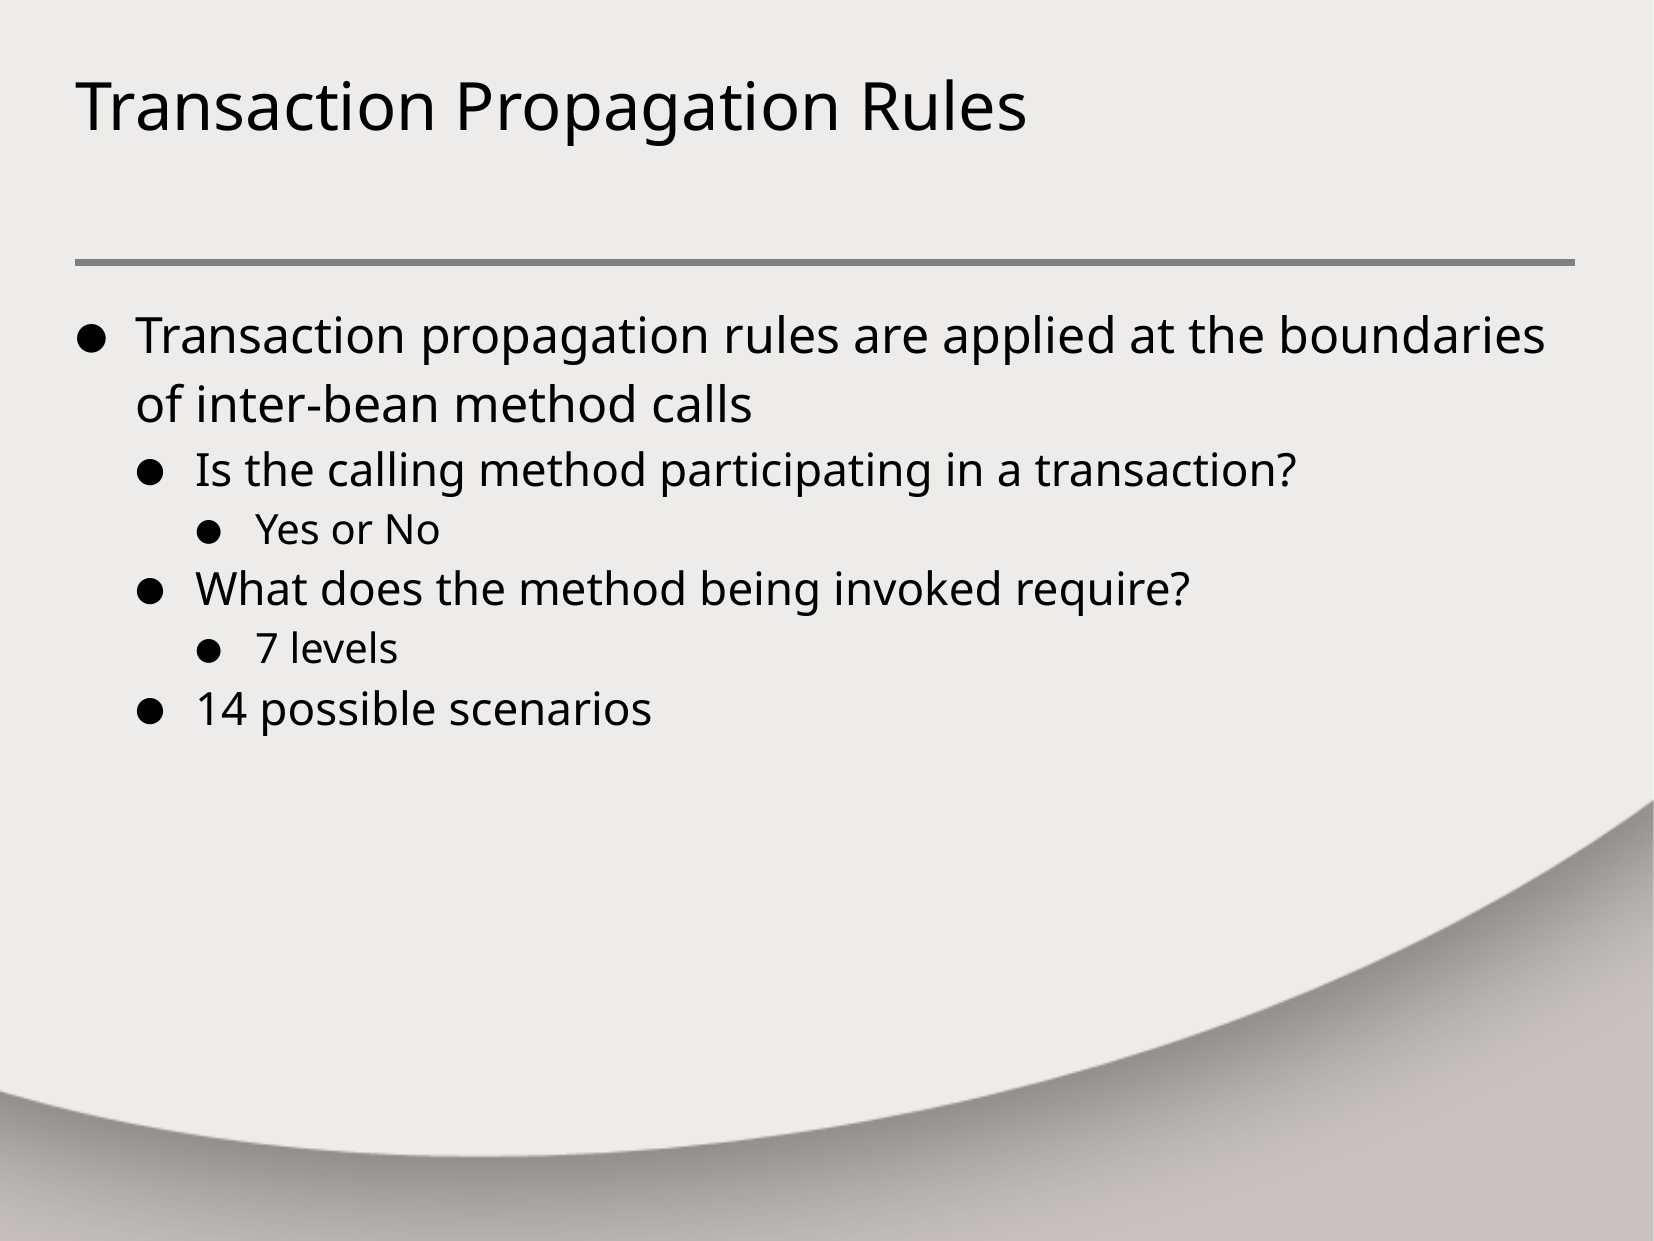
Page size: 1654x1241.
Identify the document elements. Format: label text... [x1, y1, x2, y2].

title Transaction Propagation Rules [75, 75, 1576, 226]
picture [0, 0, 1654, 1241]
list Transaction propagation rules are applied at the boundaries of inter-bean method calls Is the calling method participating in a transaction? Yes or No What does the method being invoked require? 7 levels 14 possible scenarios [75, 300, 1576, 1163]
